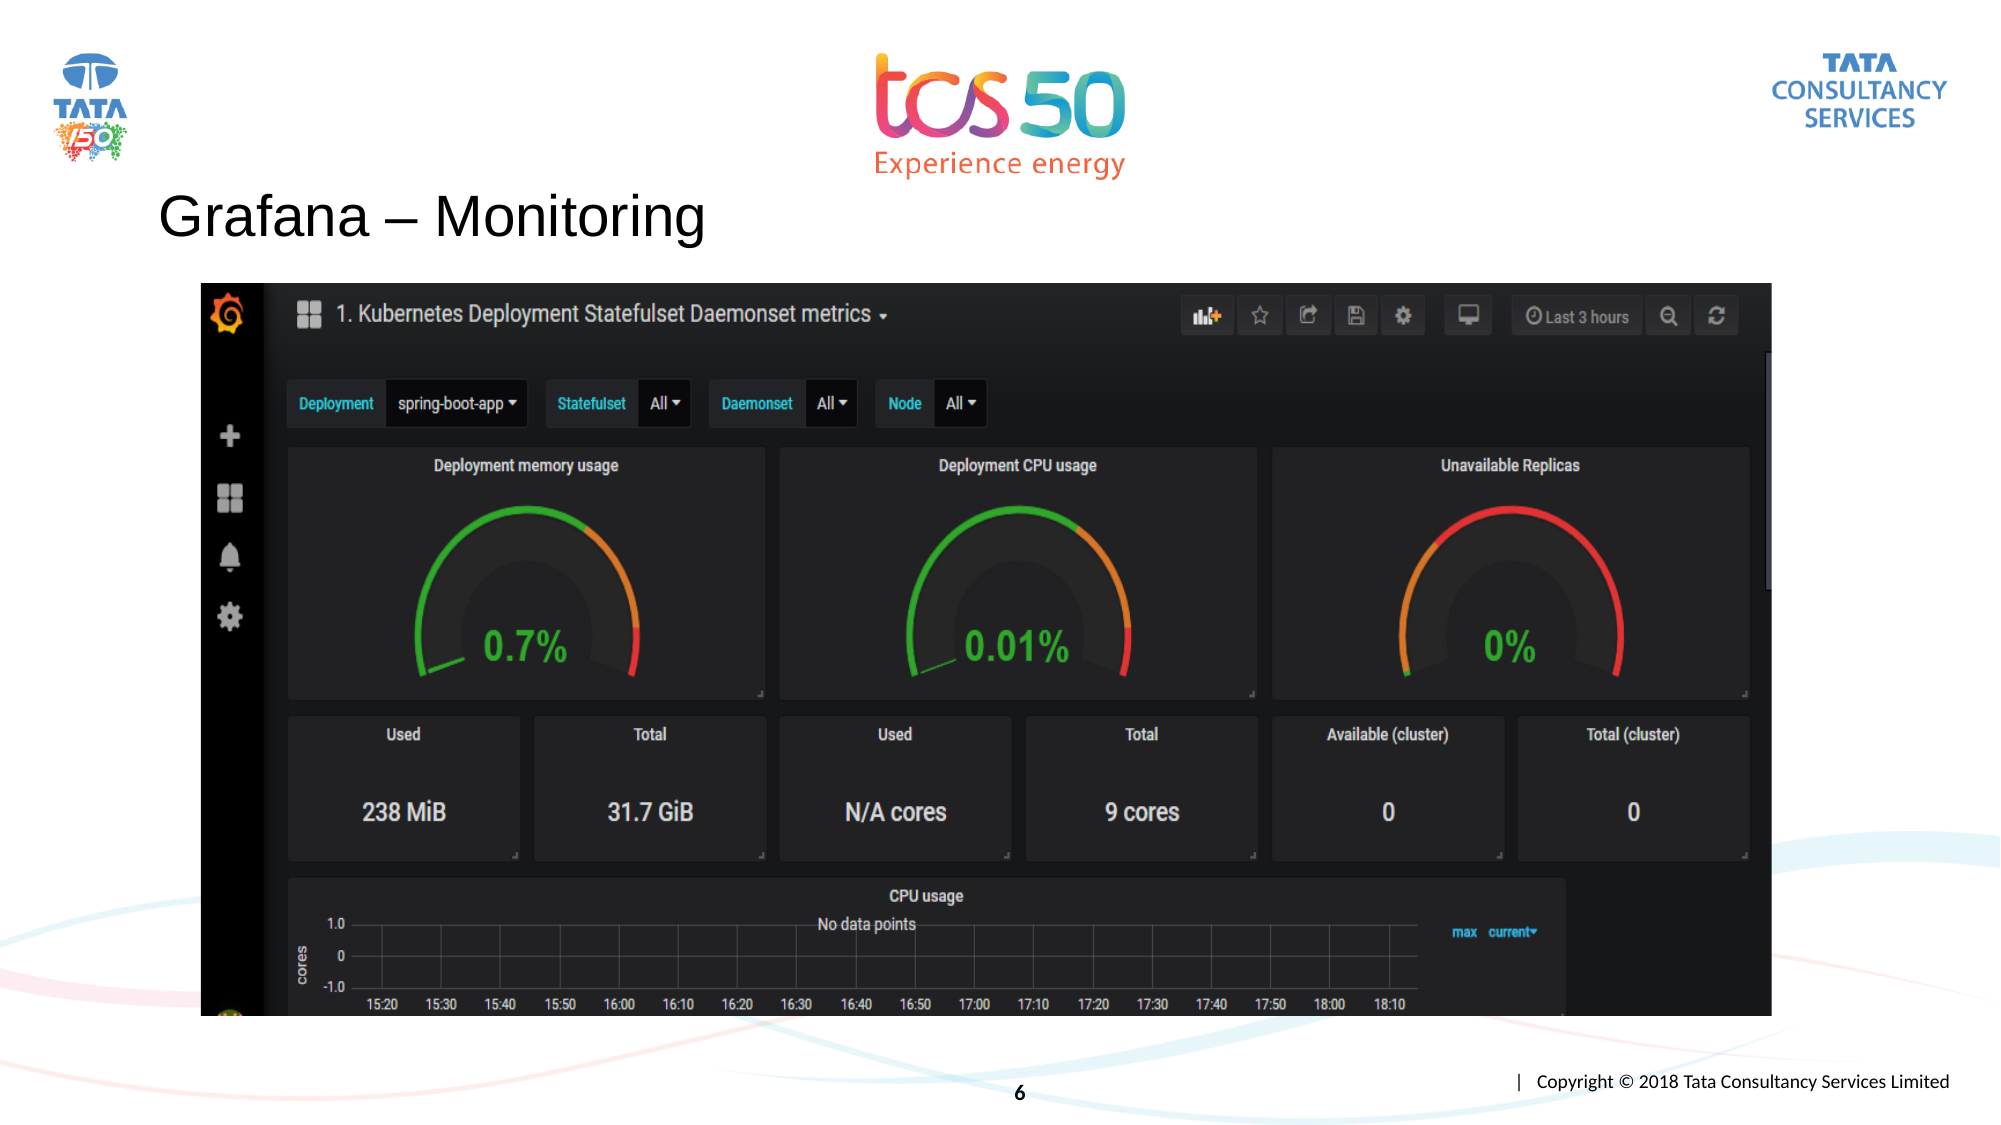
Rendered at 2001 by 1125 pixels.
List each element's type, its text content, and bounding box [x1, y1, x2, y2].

picture [0, 0, 2000, 205]
picture [0, 283, 2000, 1125]
title Grafana – Monitoring [159, 172, 1725, 260]
